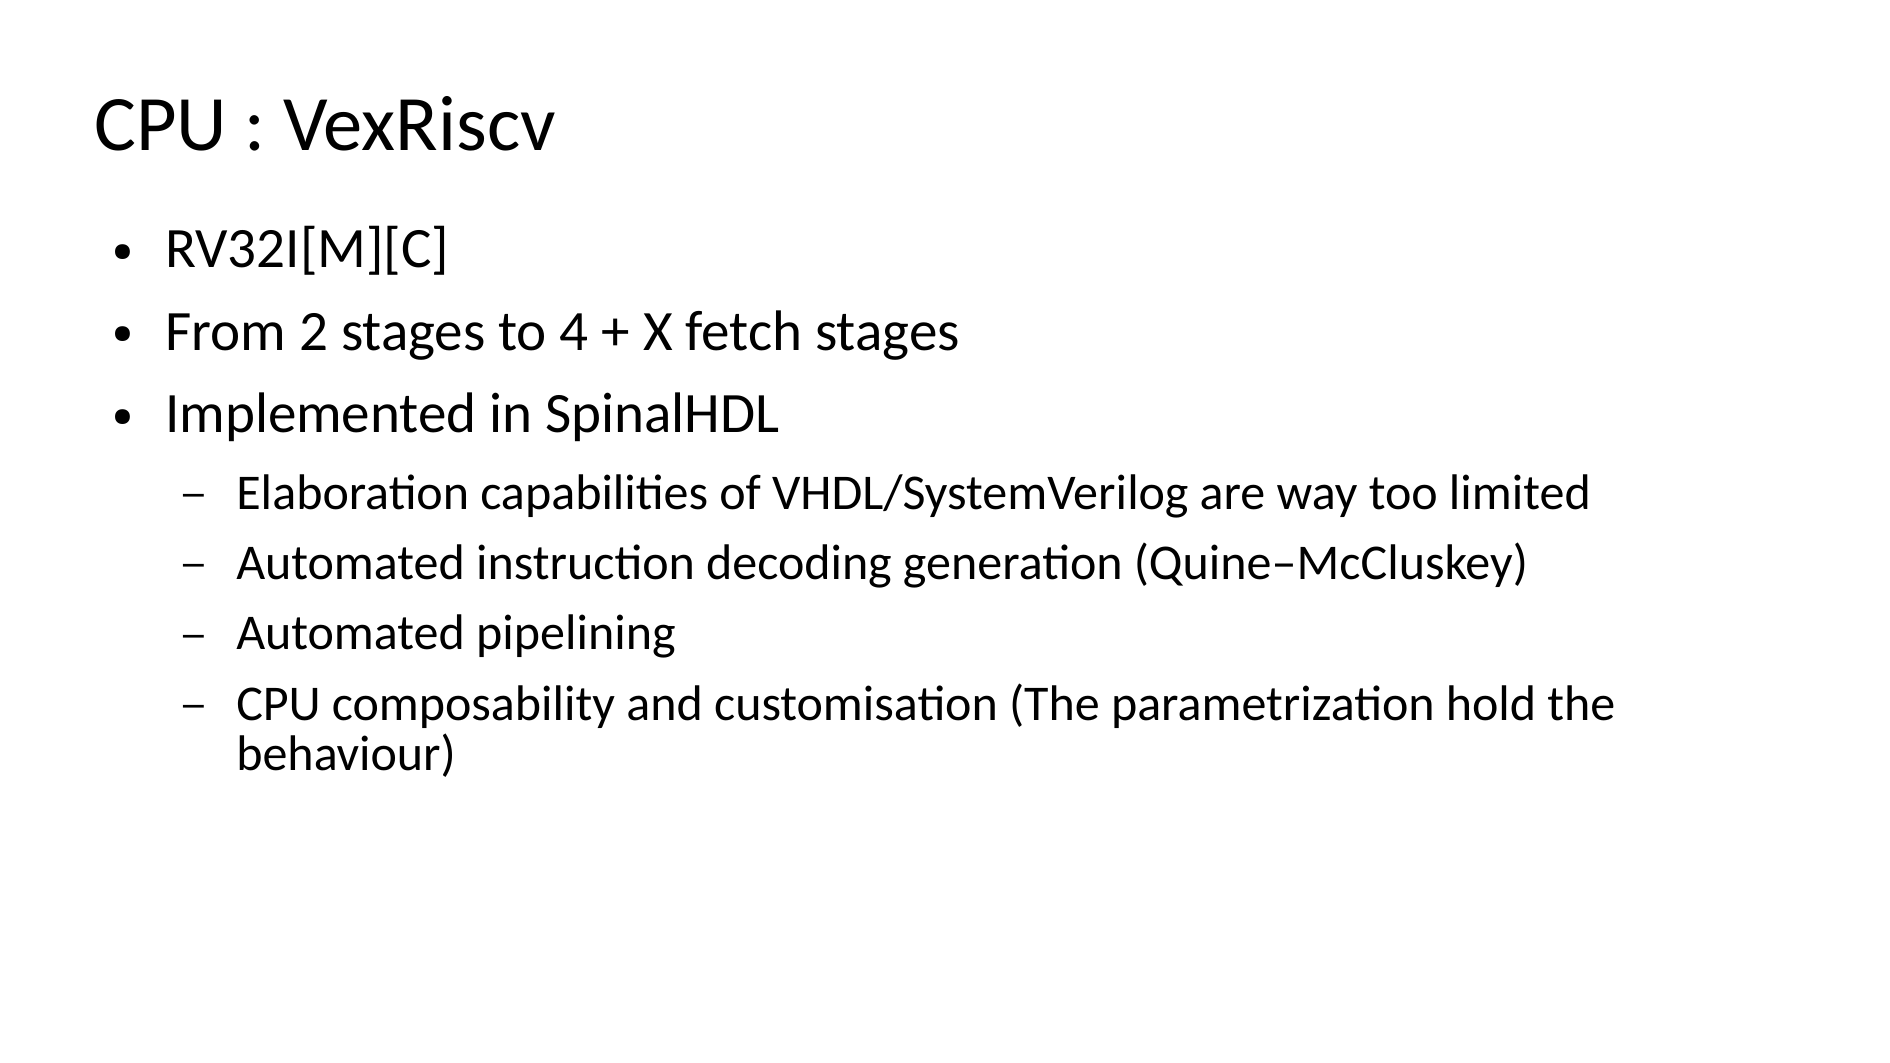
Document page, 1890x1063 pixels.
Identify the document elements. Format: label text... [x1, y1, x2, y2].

list RV32I[M][C] From 2 stages to 4 + X fetch stages Implemented in SpinalHDL Elaboration capabilities of VHDL/SystemVerilog are way too limited Automated instruction decoding generation (Quine–McCluskey) Automated pipelining CPU composability and customisation (The parametrization hold the behaviour) [94, 225, 1843, 1063]
title CPU : VexRiscv [94, 42, 1796, 220]
